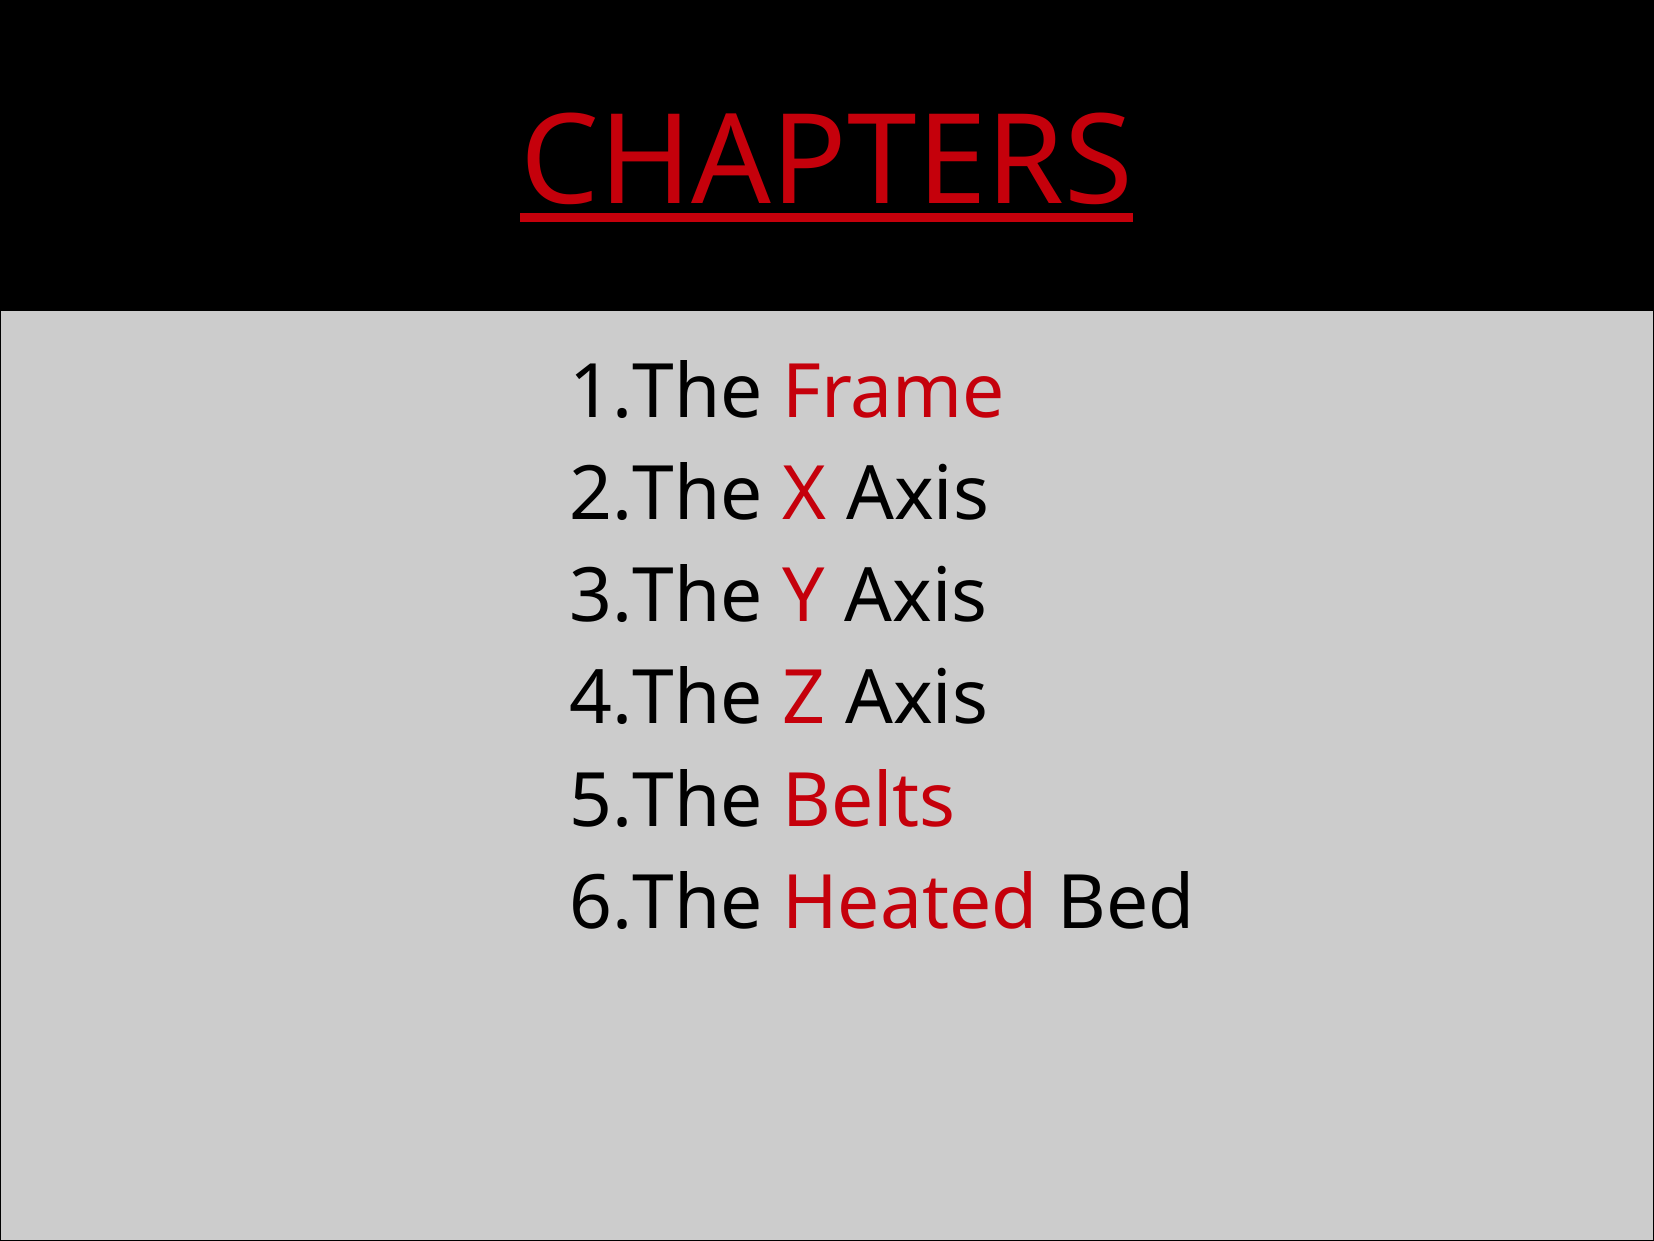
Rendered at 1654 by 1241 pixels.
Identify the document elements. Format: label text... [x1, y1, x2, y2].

title CHAPTERS [0, 0, 1654, 310]
text_box [0, 310, 1654, 1241]
text_box The Frame The X Axis The Y Axis The Z Axis The Belts The Heated Bed [555, 354, 1123, 934]
